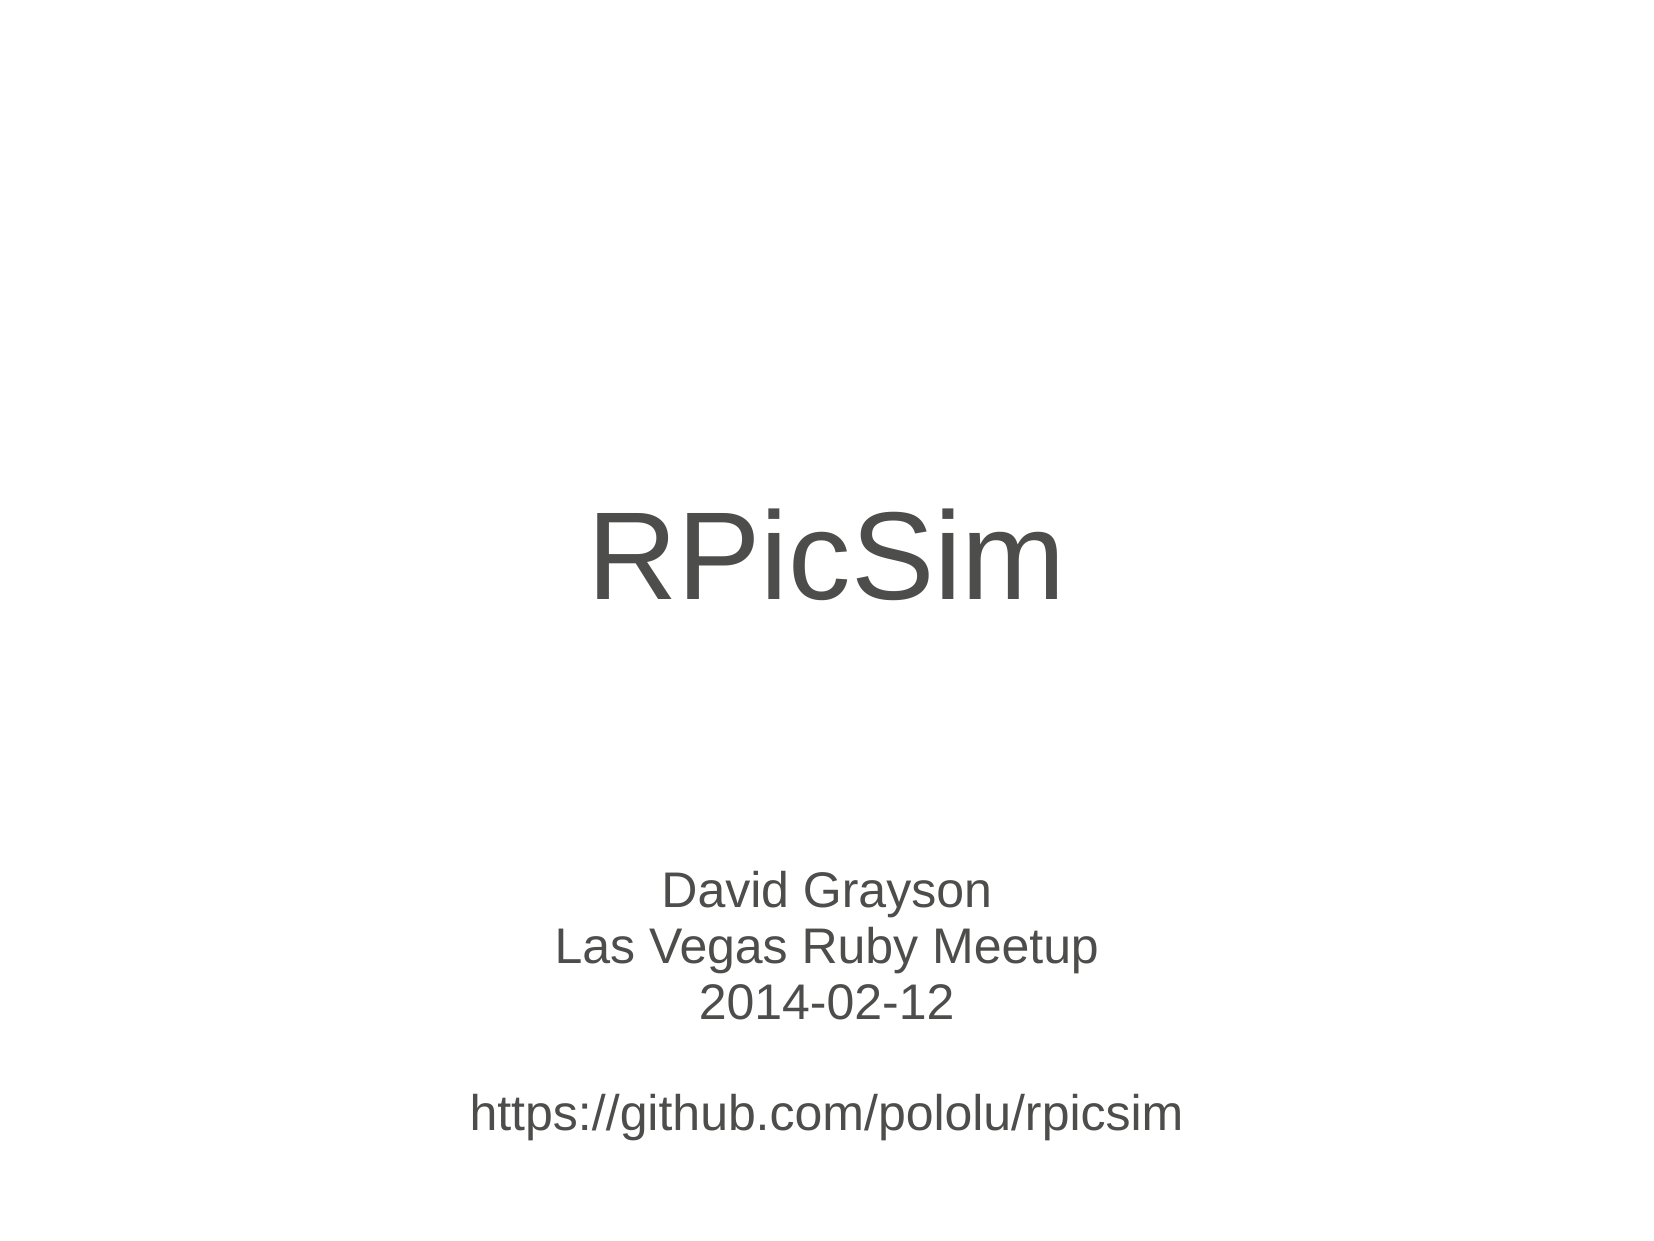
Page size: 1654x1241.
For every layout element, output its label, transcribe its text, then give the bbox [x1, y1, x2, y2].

title RPicSim [82, 452, 1571, 661]
text_box David Grayson Las Vegas Ruby Meetup 2014-02-12 https://github.com/pololu/rpicsim [369, 855, 1285, 1149]
